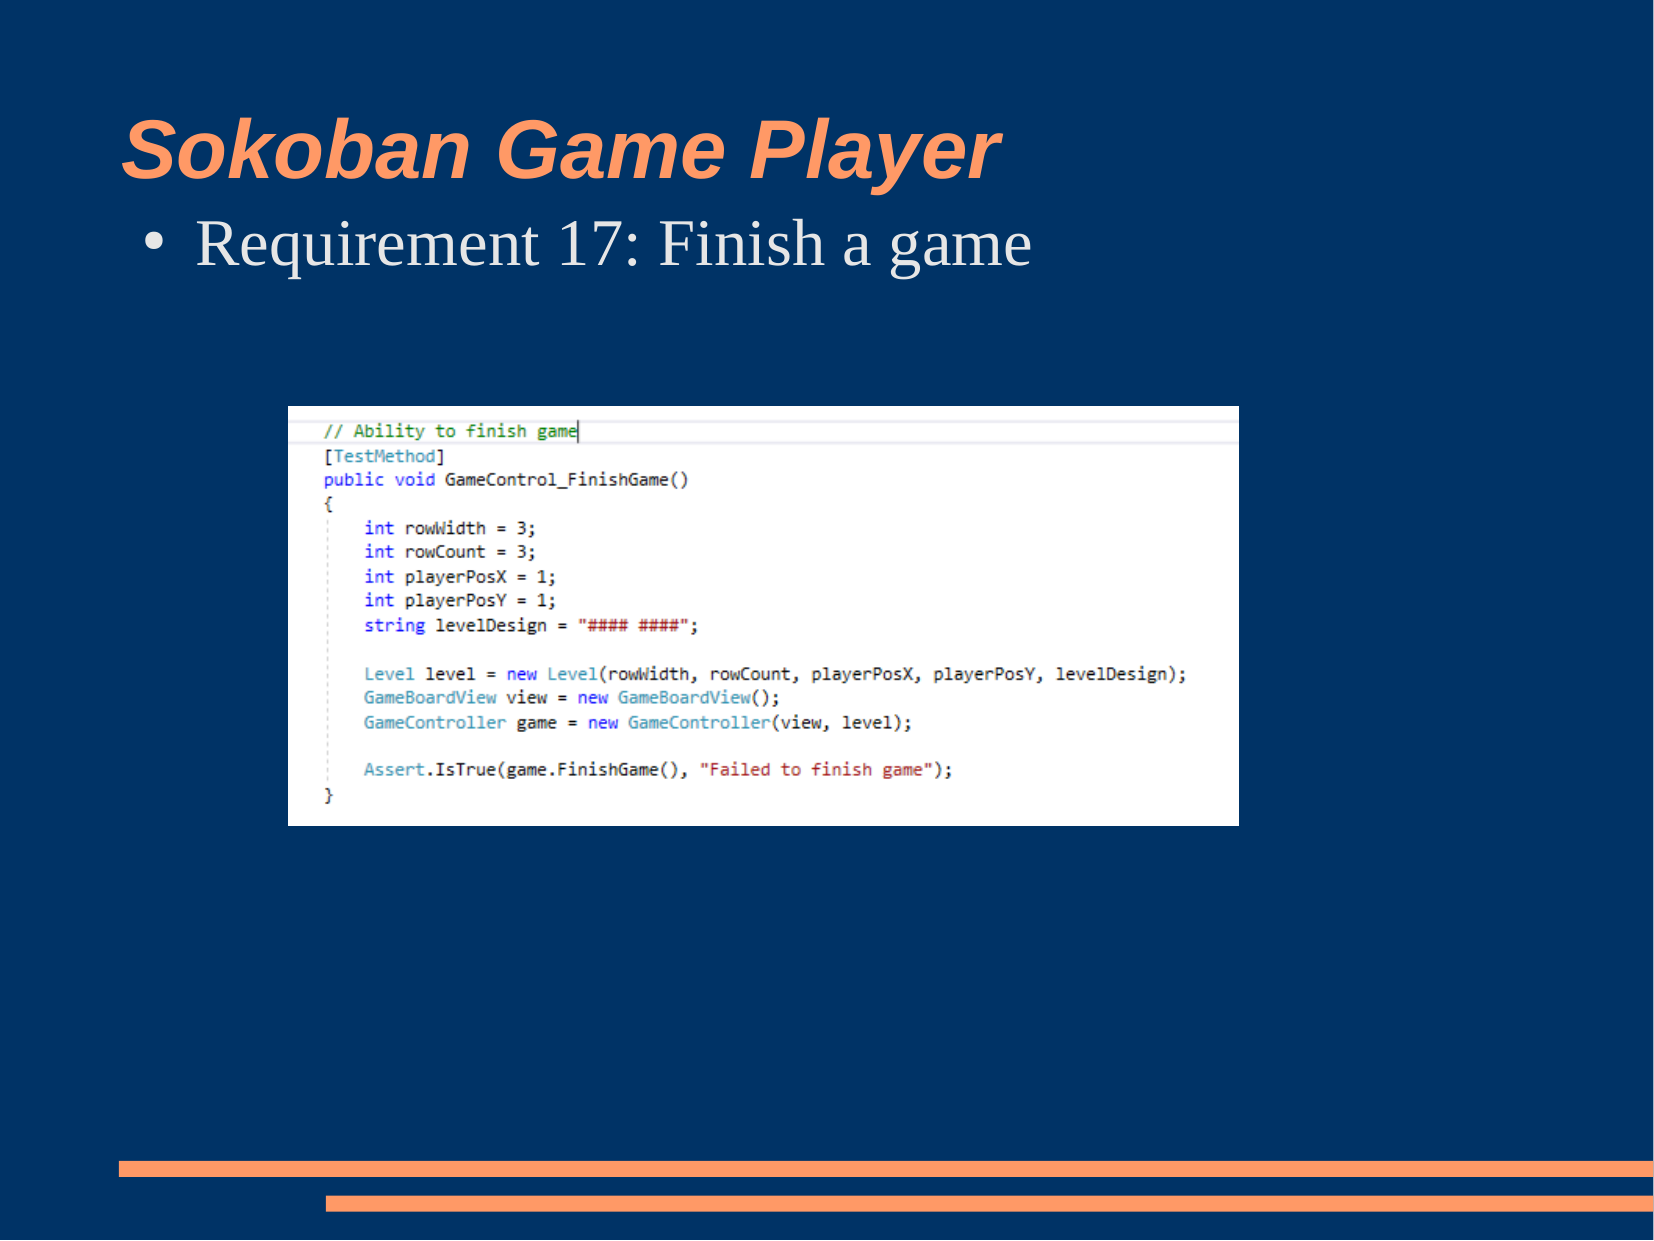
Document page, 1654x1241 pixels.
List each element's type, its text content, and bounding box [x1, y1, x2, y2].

list Requirement 17: Finish a game [106, 205, 1546, 1016]
picture [288, 406, 1239, 826]
title Sokoban Game Player [121, 46, 1534, 205]
